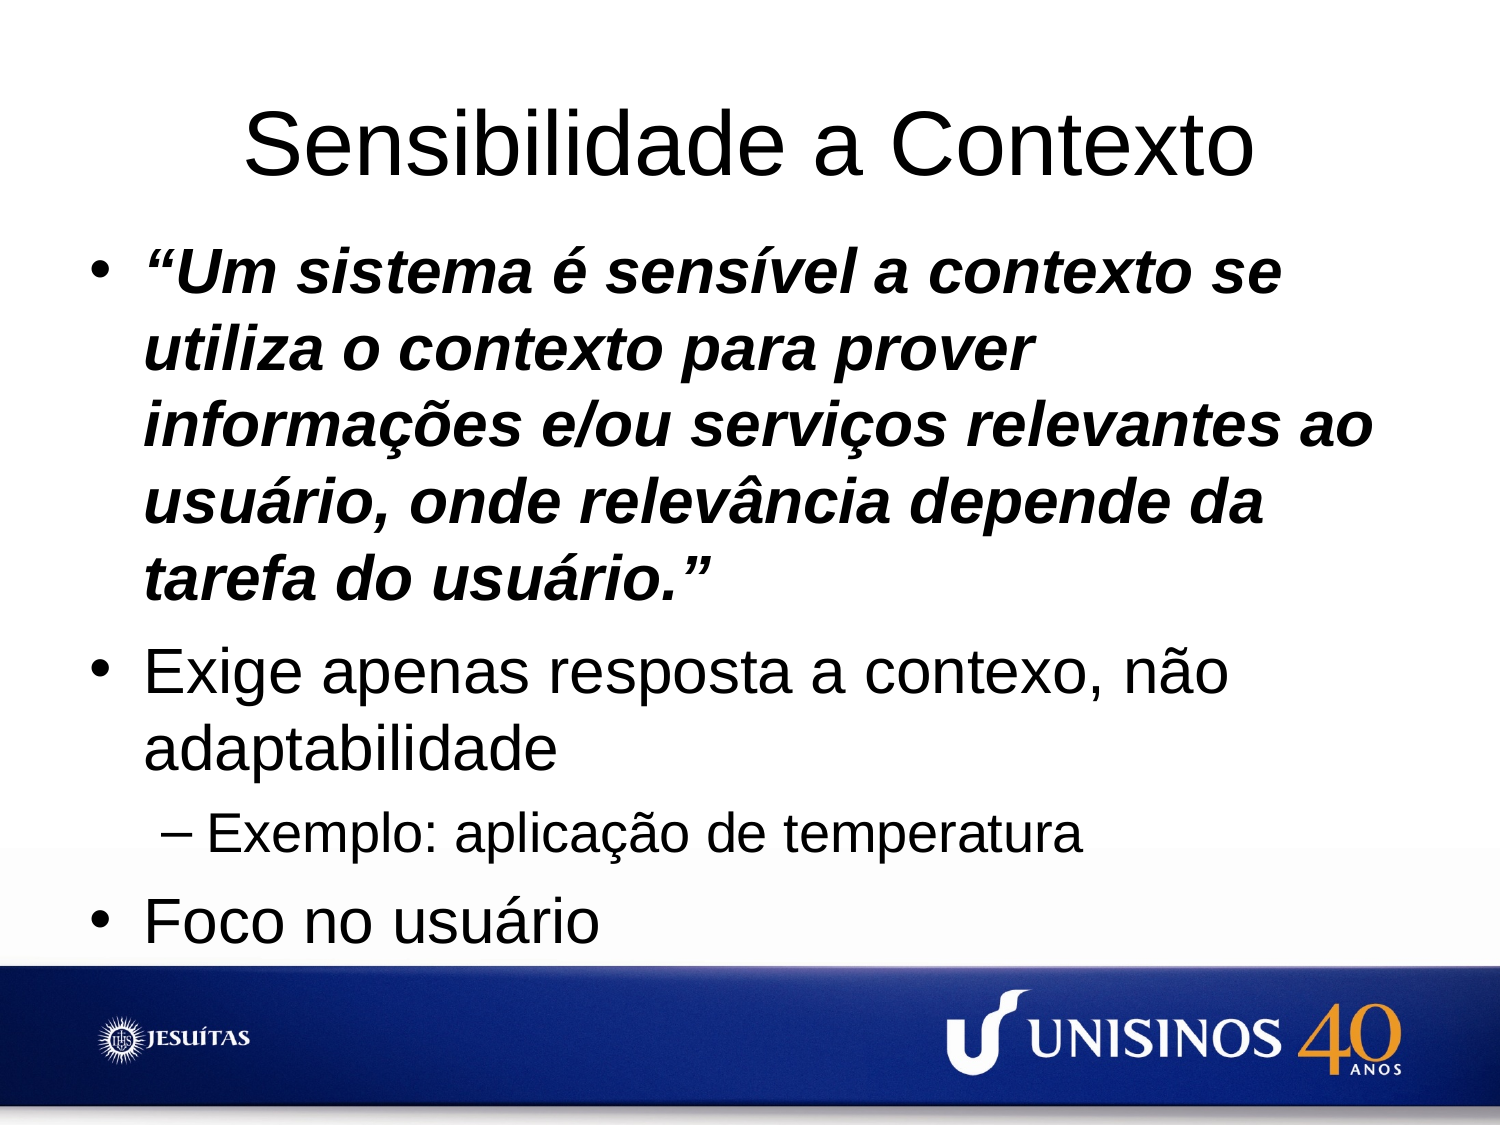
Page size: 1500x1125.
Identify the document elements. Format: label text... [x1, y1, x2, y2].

picture [0, 848, 1500, 1125]
list “Um sistema é sensível a contexto se utiliza o contexto para prover informações e/ou serviços relevantes ao usuário, onde relevância depende da tarefa do usuário.” Exige apenas resposta a contexo, não adaptabilidade Exemplo: aplicação de temperatura Foco no usuário [75, 221, 1426, 965]
title Sensibilidade a Contexto [75, 45, 1426, 221]
